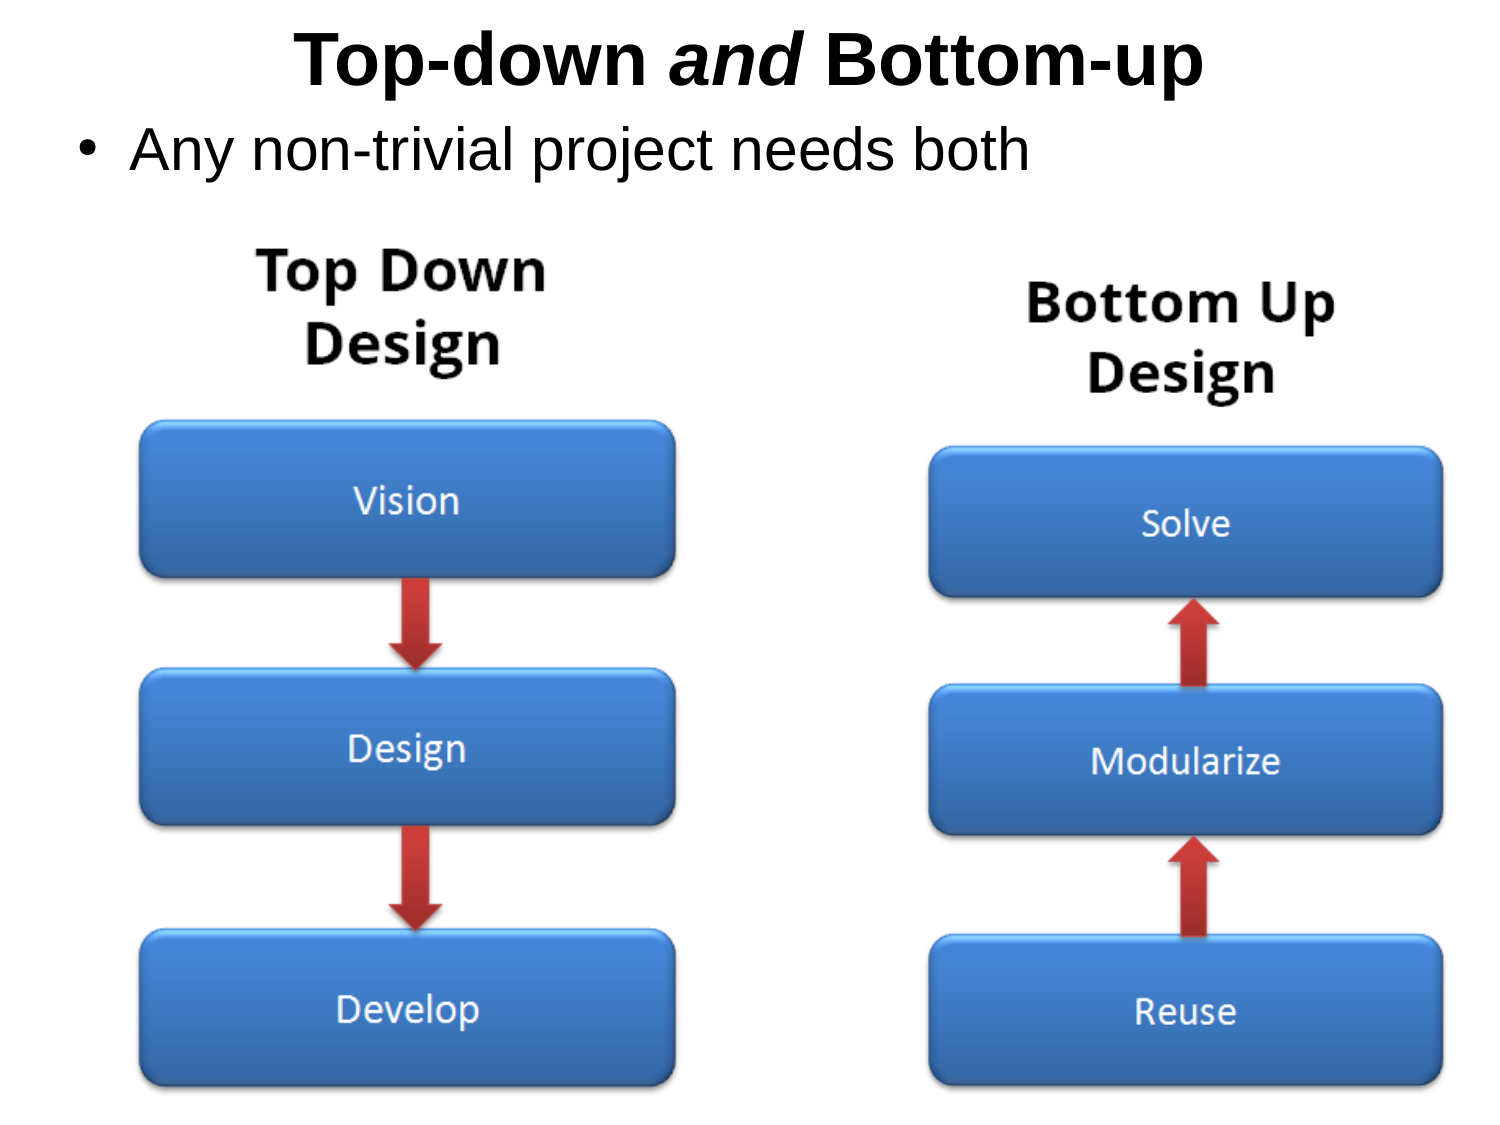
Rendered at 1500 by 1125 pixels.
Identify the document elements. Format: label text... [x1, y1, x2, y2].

picture [916, 271, 1453, 1100]
picture [126, 236, 686, 1108]
list Any non-trivial project needs both [59, 115, 1409, 225]
title Top-down and Bottom-up [75, 11, 1425, 107]
